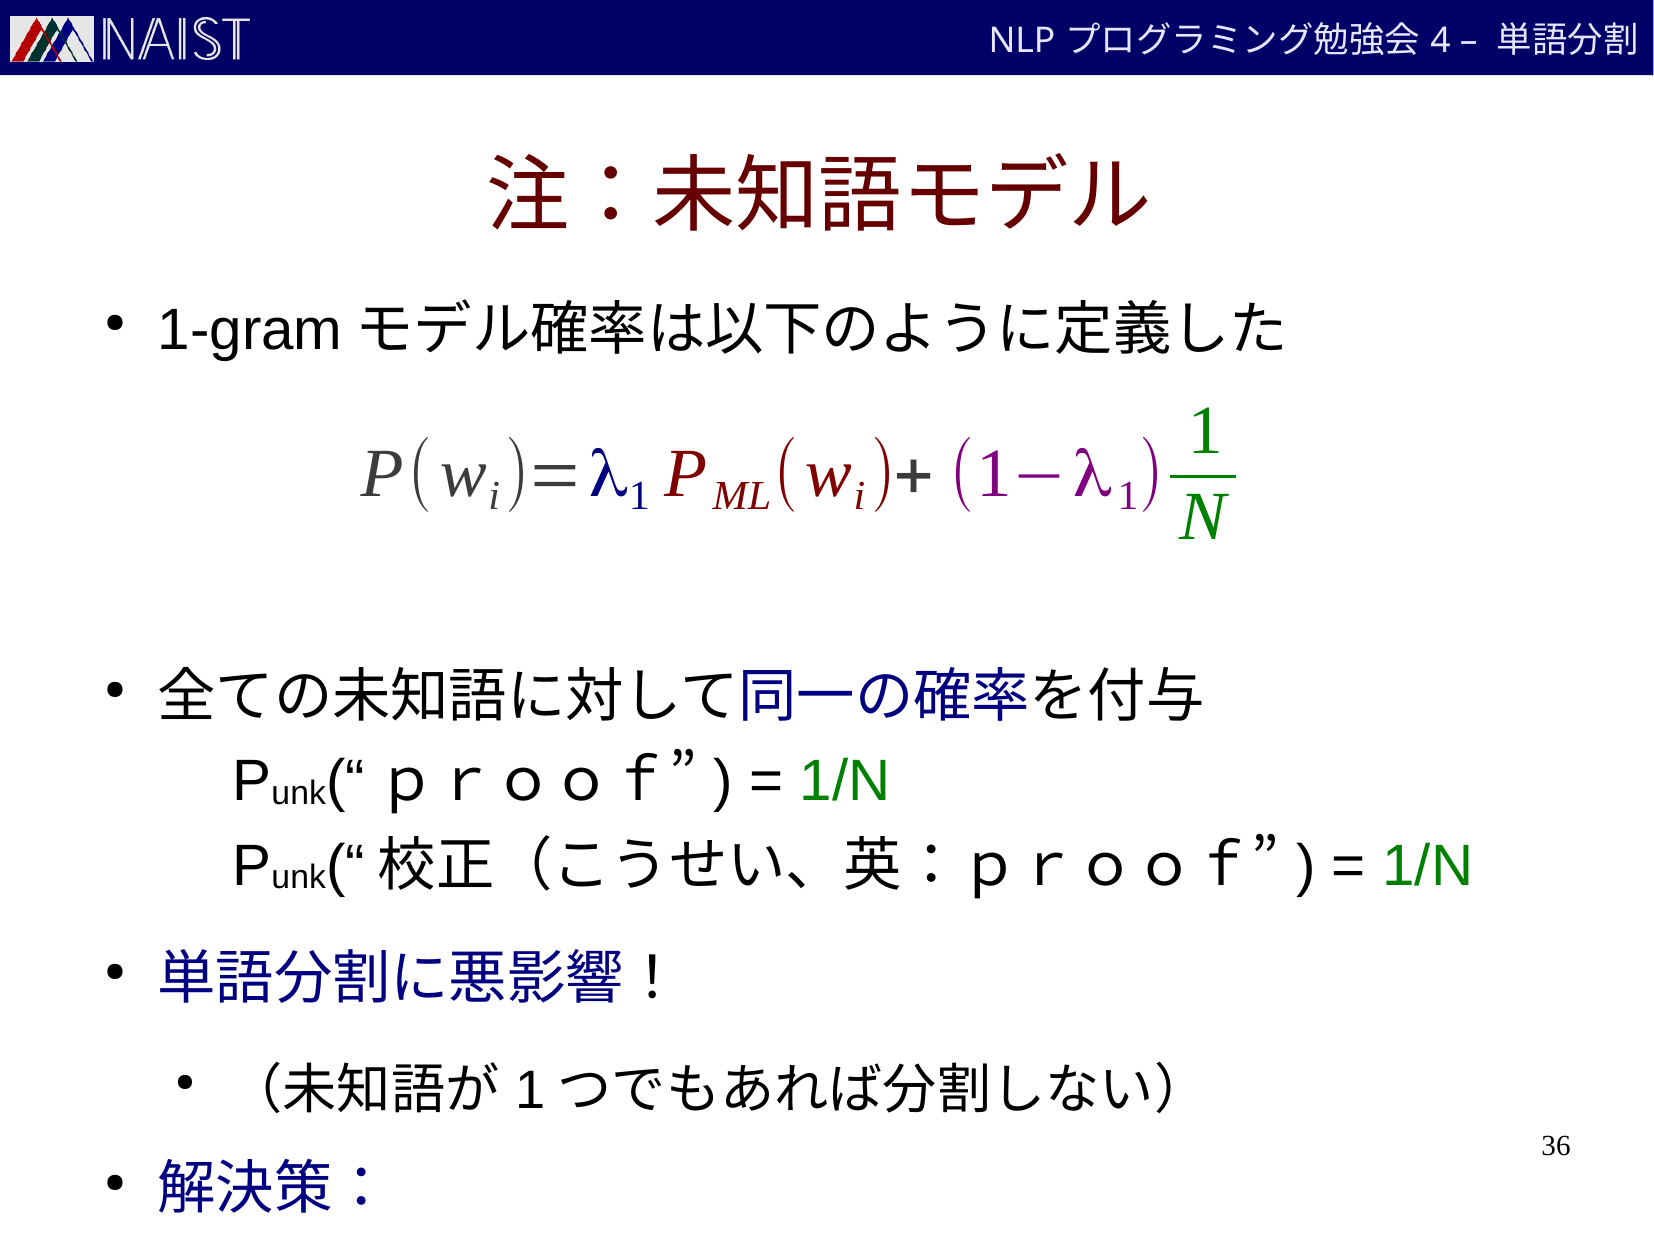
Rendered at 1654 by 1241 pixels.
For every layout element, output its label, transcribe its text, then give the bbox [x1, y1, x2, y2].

picture [10, 16, 94, 62]
picture [102, 17, 251, 60]
chart [338, 392, 1258, 557]
list 1-gramモデル確率は以下のように定義した 全ての未知語に対して同一の確率を付与 Punk(“ｐｒｏｏｆ”) = 1/N Punk(“校正（こうせい、英：ｐｒｏｏｆ”) = 1/N 単語分割に悪影響！ （未知語が1つでもあれば分割しない） 解決策： もっと良いモデルを作成（少し難しいが、高精度） 未知語の長さを1に限定（簡単、今回はこれを利用） [86, 282, 1576, 1227]
title 注：未知語モデル [75, 92, 1564, 285]
